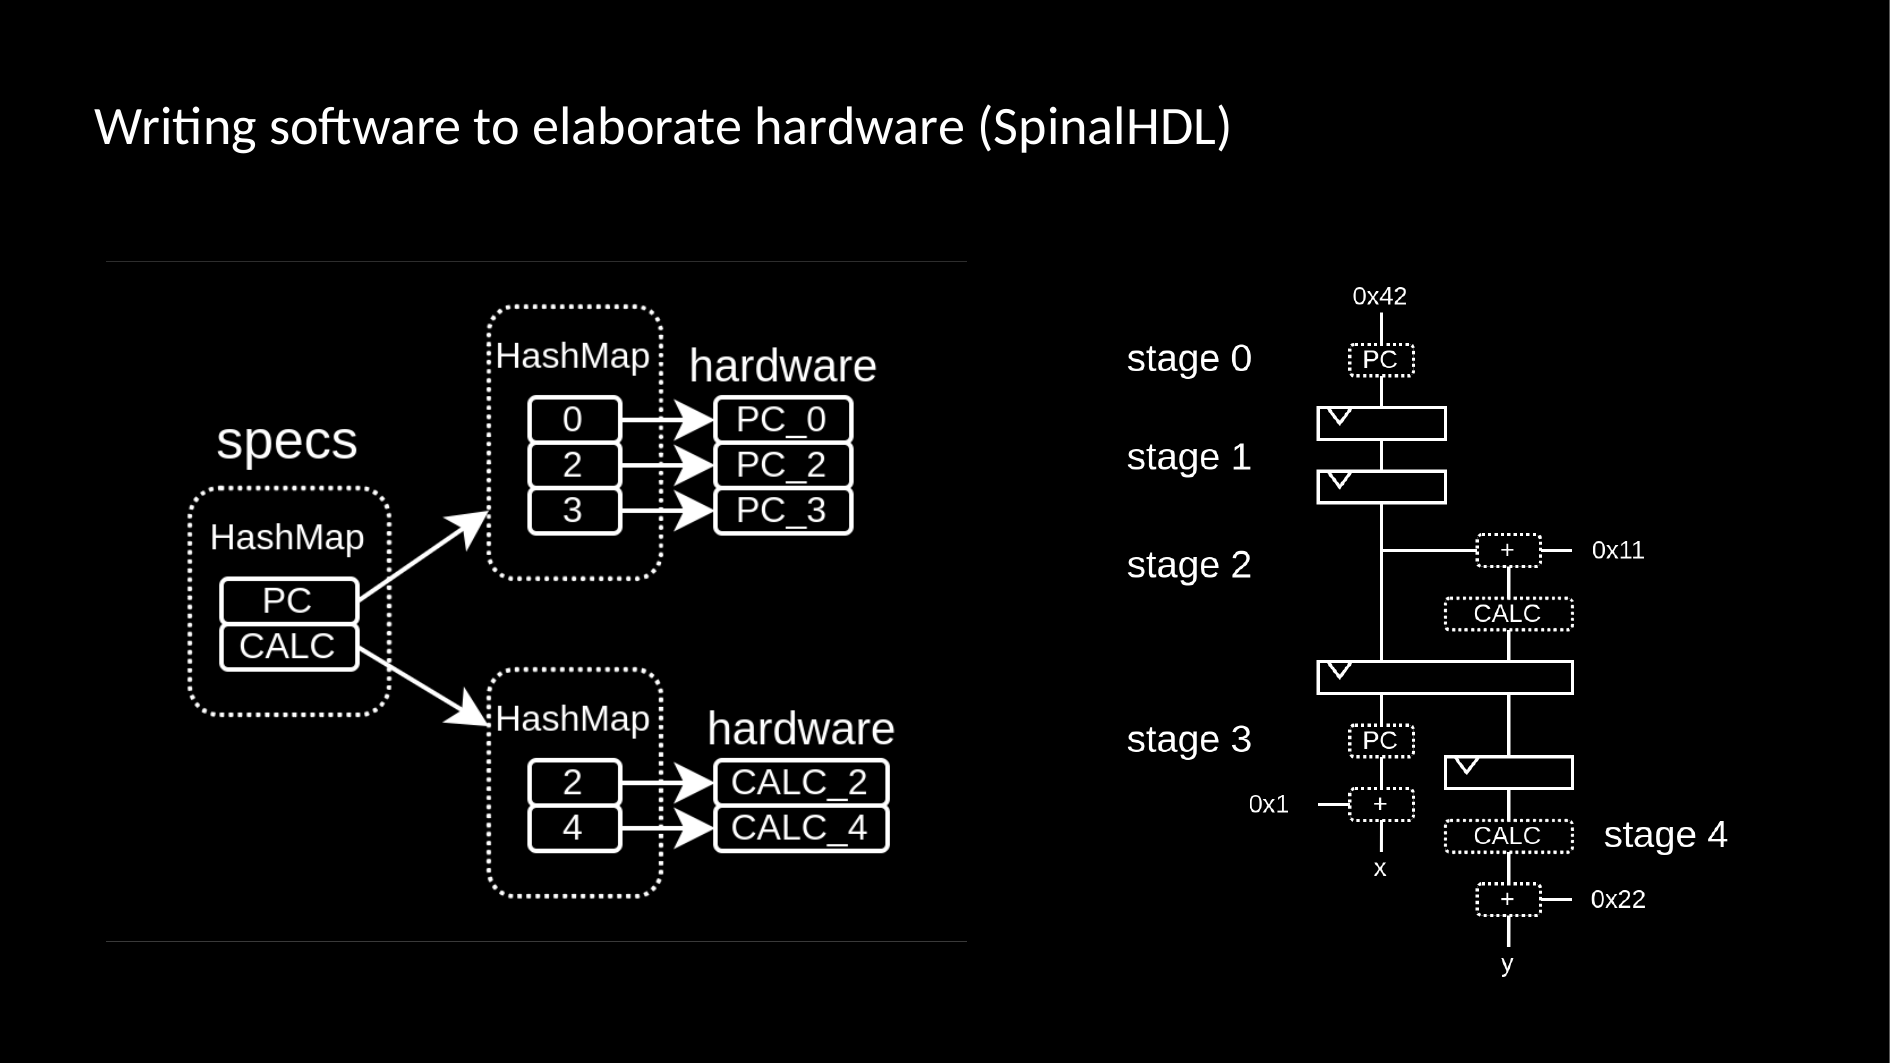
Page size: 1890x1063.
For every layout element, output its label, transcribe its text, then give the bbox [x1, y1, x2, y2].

picture [106, 259, 967, 944]
title Writing software to elaborate hardware (SpinalHDL) [94, 42, 1796, 220]
picture [1062, 247, 1796, 1012]
